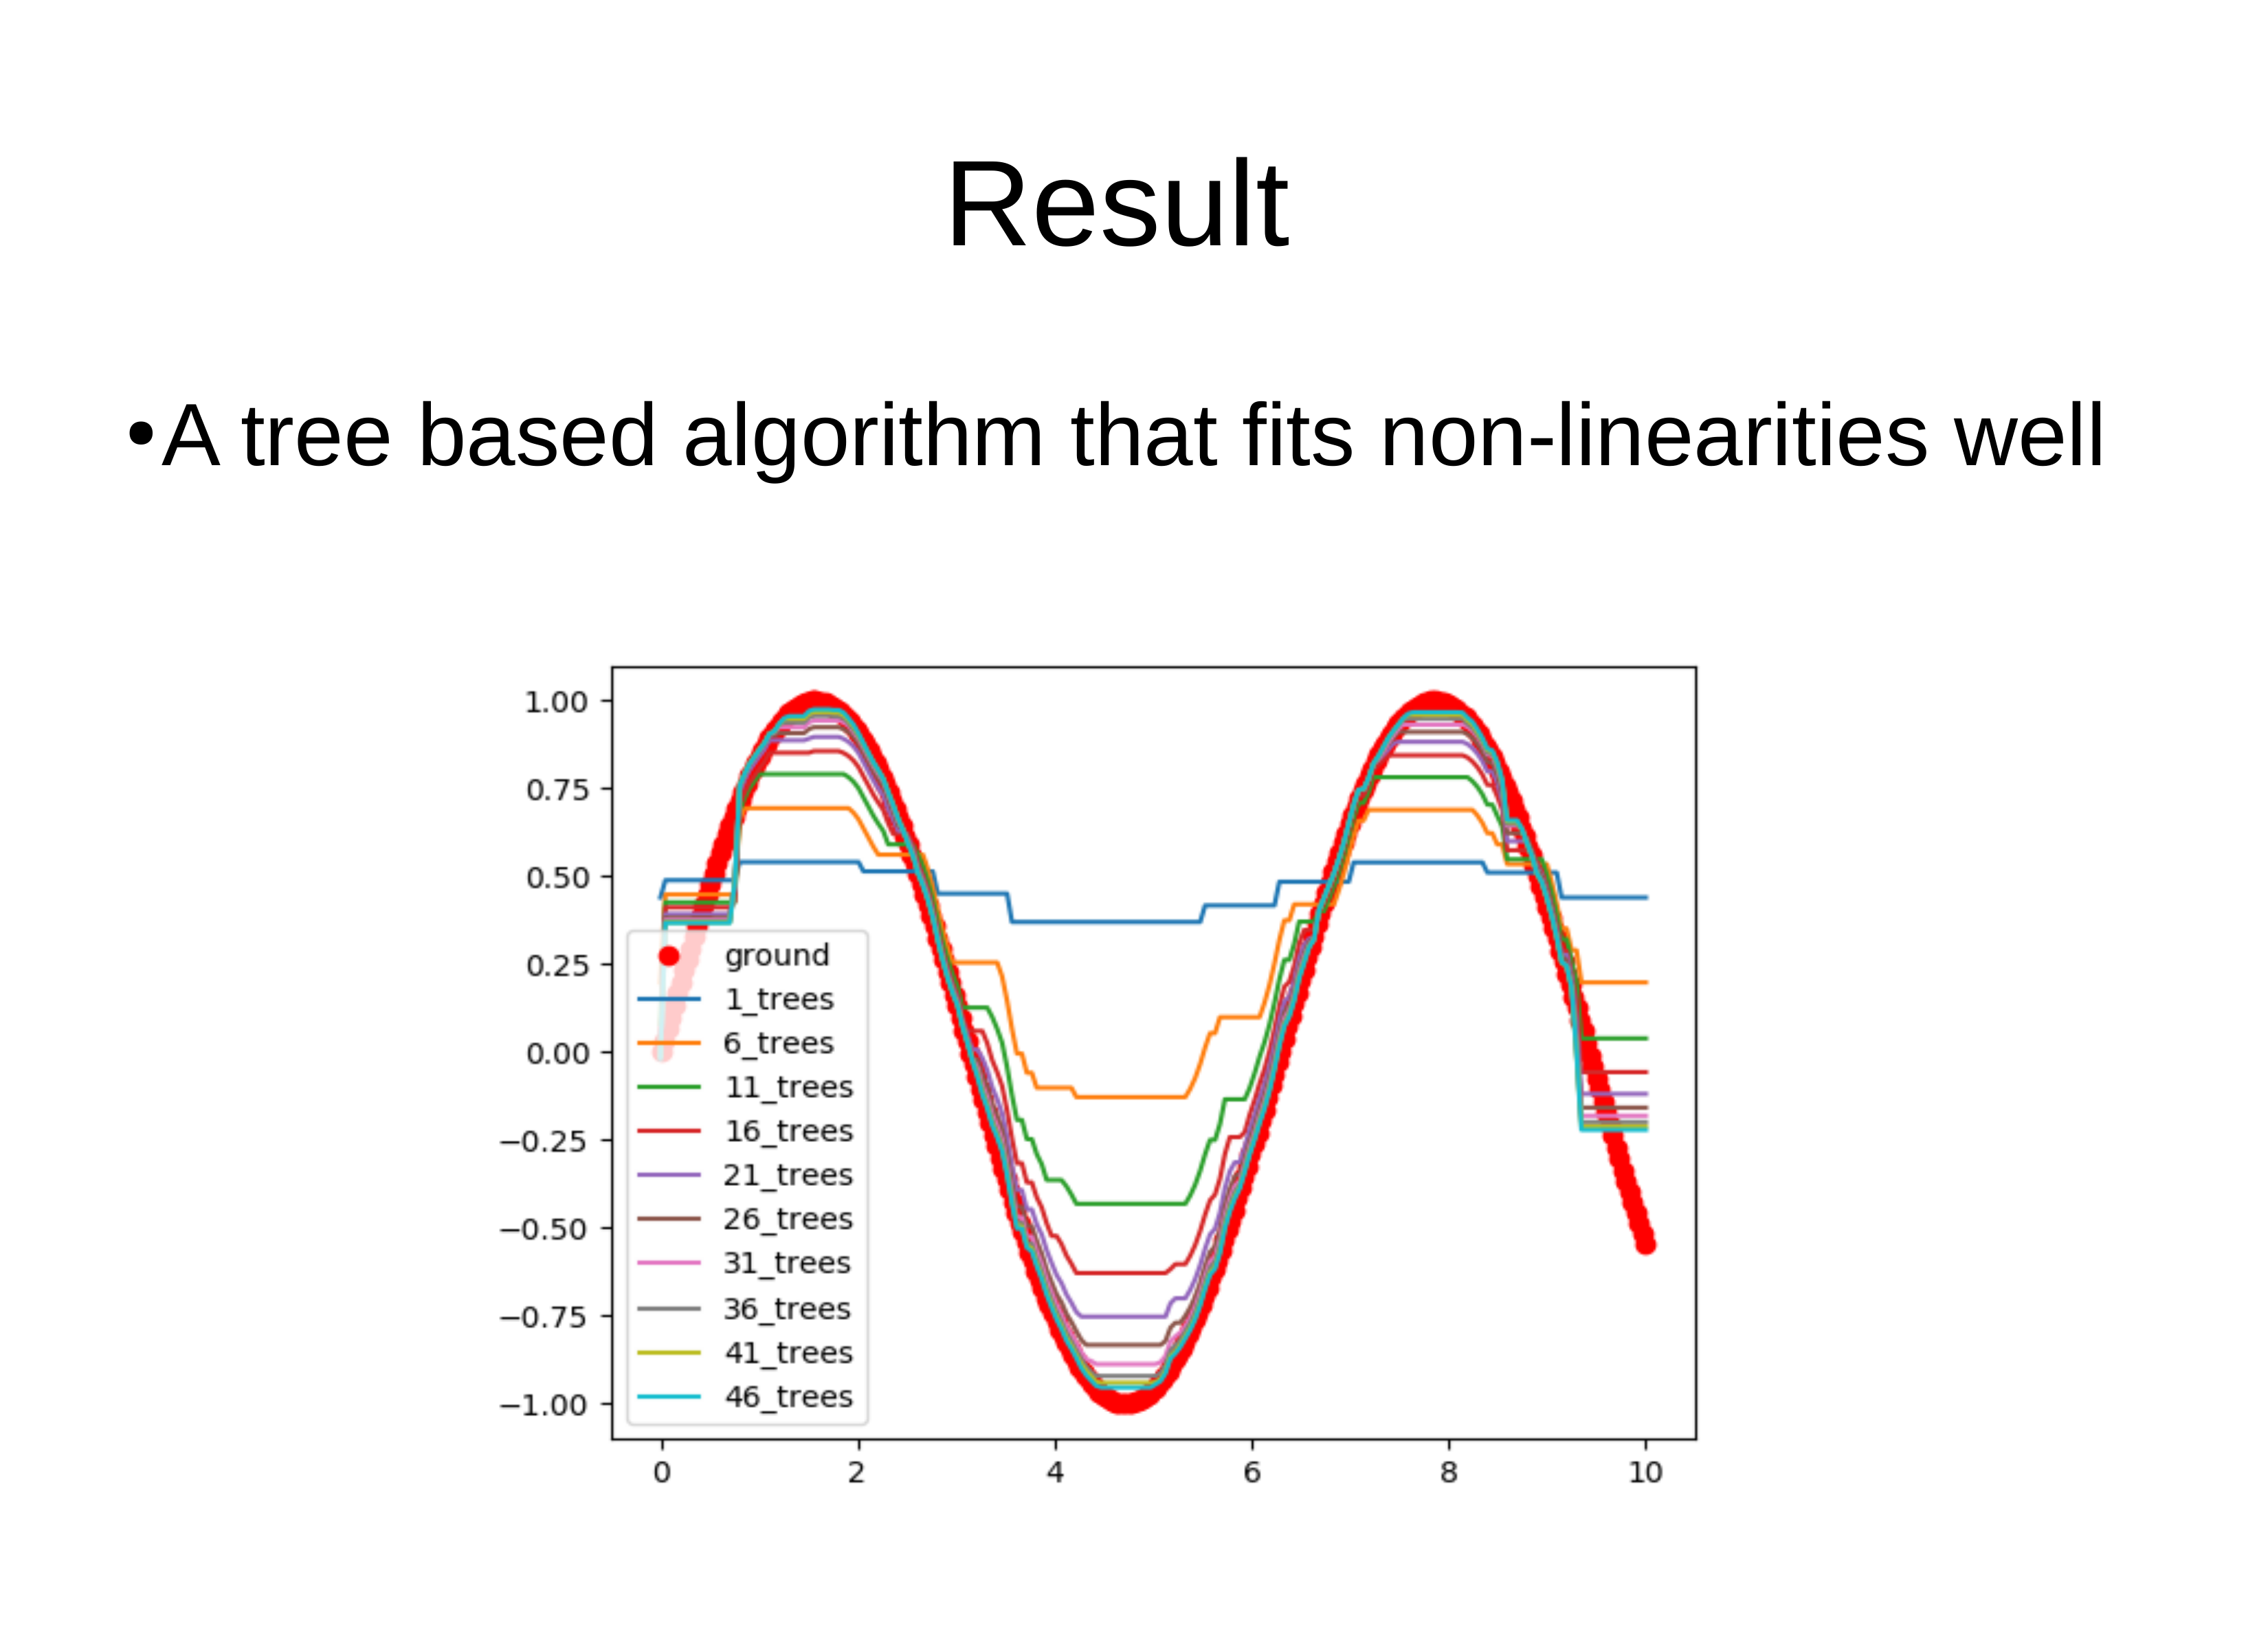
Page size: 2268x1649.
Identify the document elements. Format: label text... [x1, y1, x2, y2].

list A tree based algorithm that fits non-linearities well [113, 385, 2155, 1343]
picture [437, 546, 1836, 1550]
title Result [113, 65, 2155, 341]
